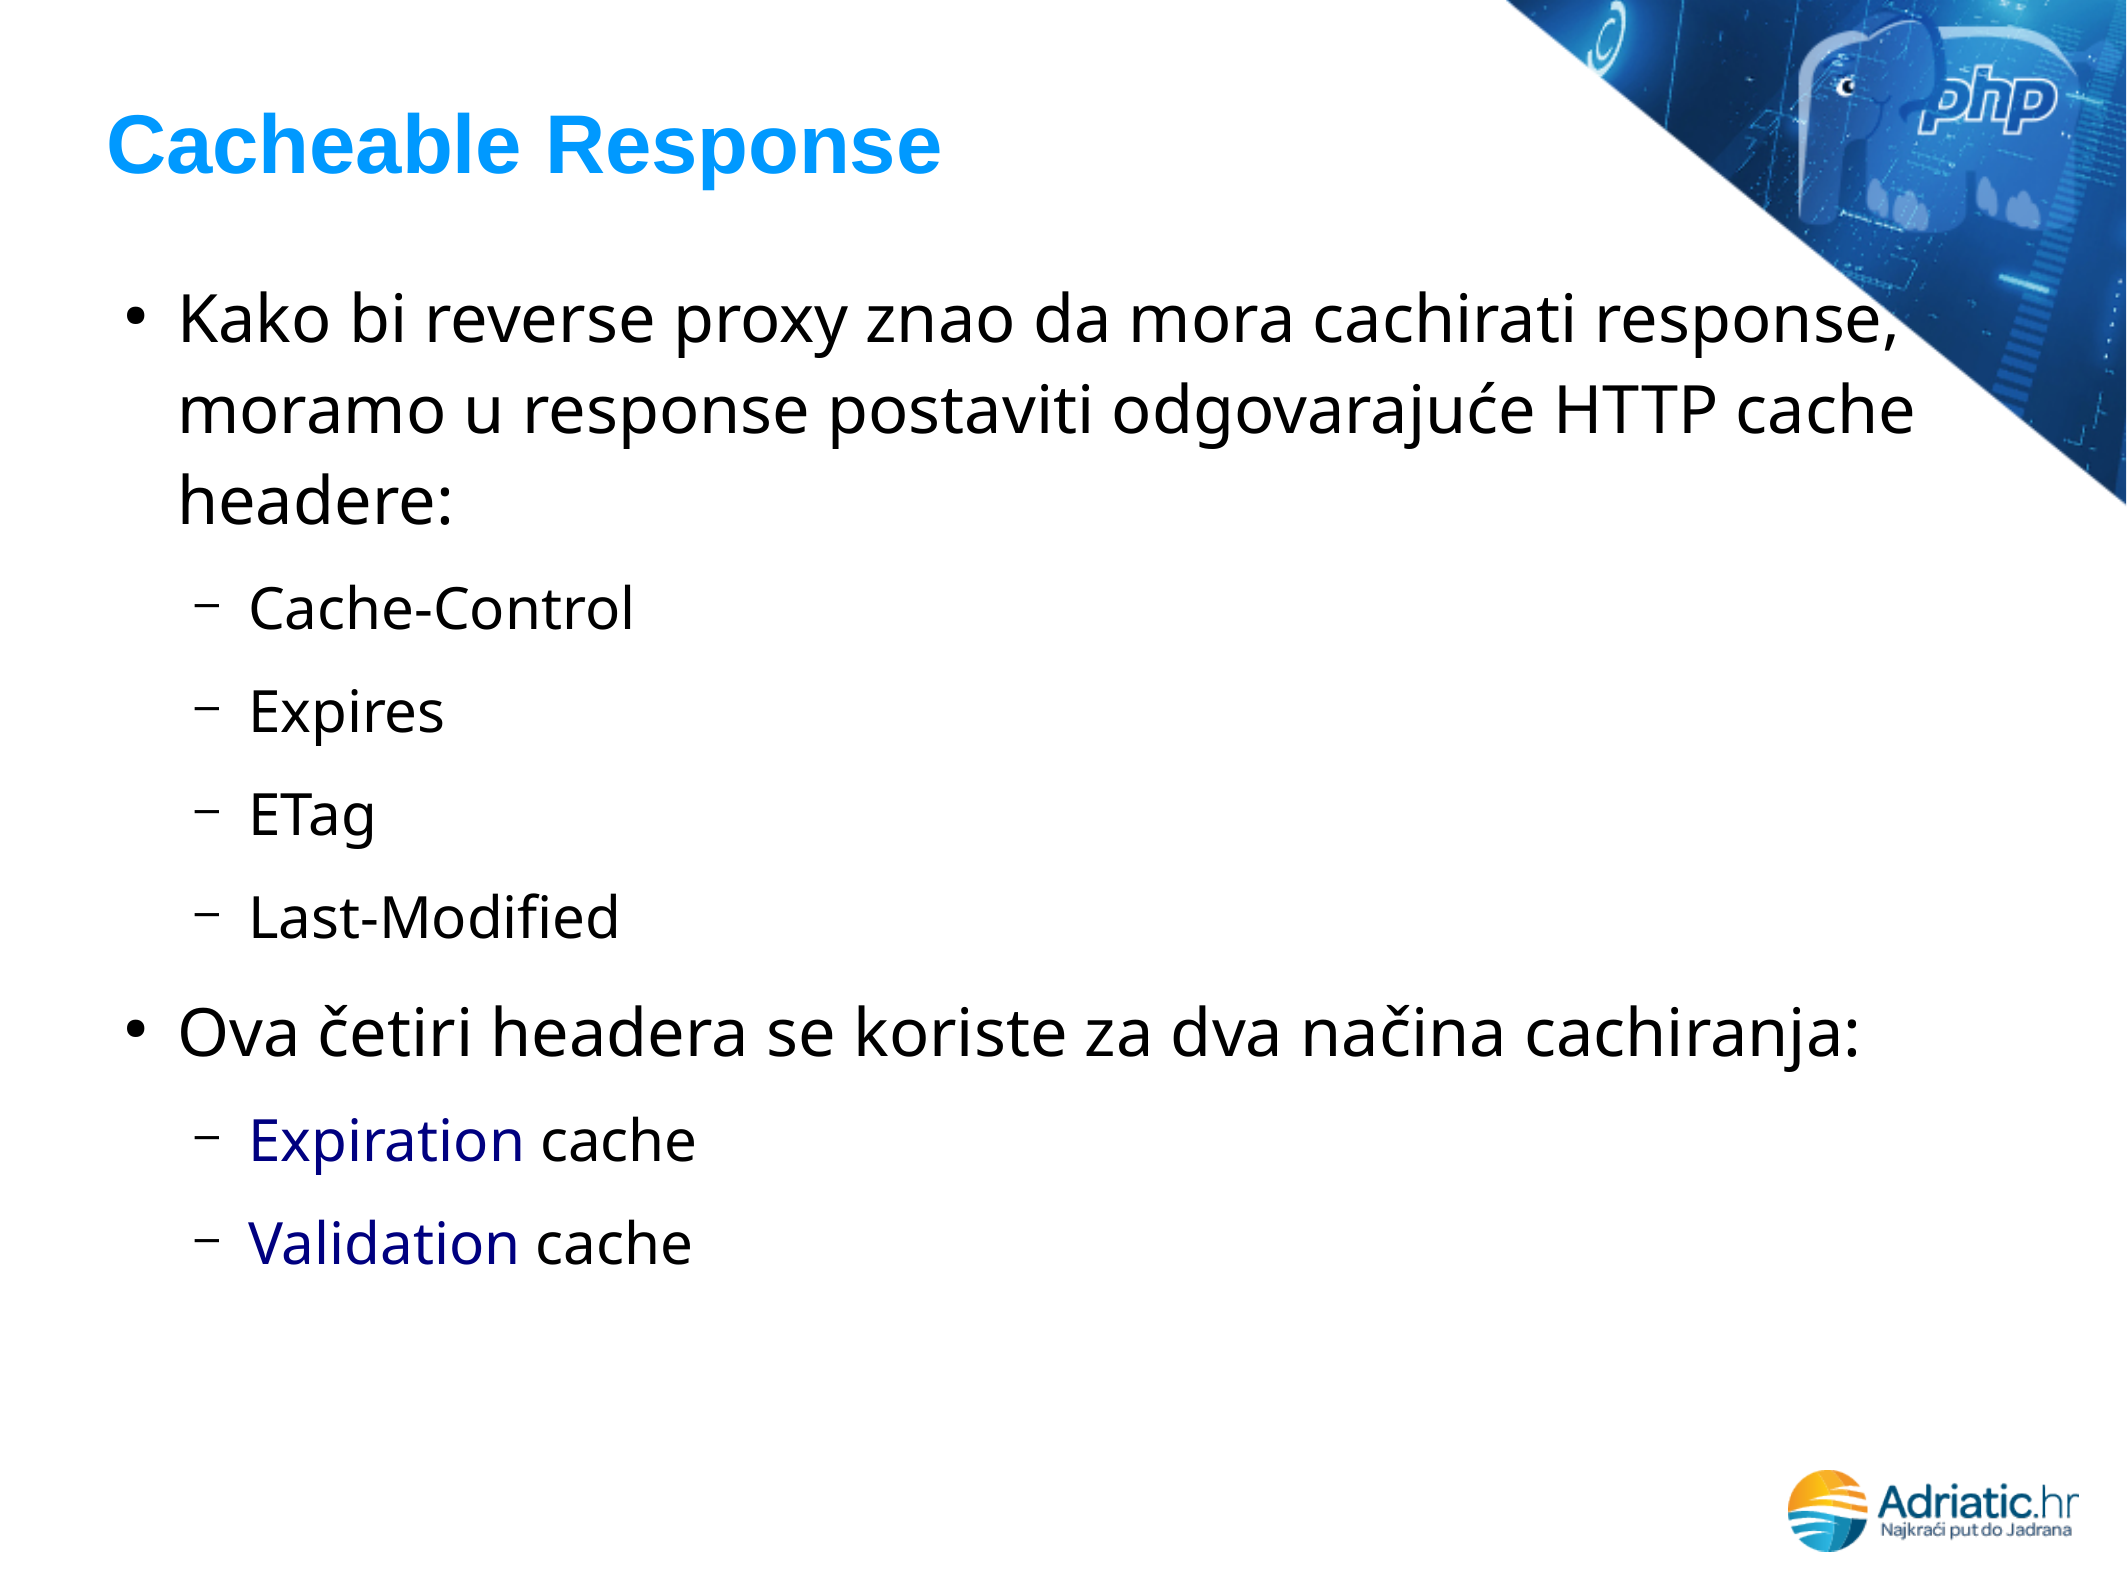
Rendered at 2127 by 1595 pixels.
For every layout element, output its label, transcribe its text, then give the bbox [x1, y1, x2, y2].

picture [1788, 1470, 2079, 1552]
list Kako bi reverse proxy znao da mora cachirati response, moramo u response postaviti odgovarajuće HTTP cache headere: Cache-Control Expires ETag Last-Modified Ova četiri headera se koriste za dva načina cachiranja: Expiration cache Validation cache [106, 271, 2020, 1453]
picture [1505, 0, 2127, 625]
title Cacheable Response [106, 70, 1630, 219]
